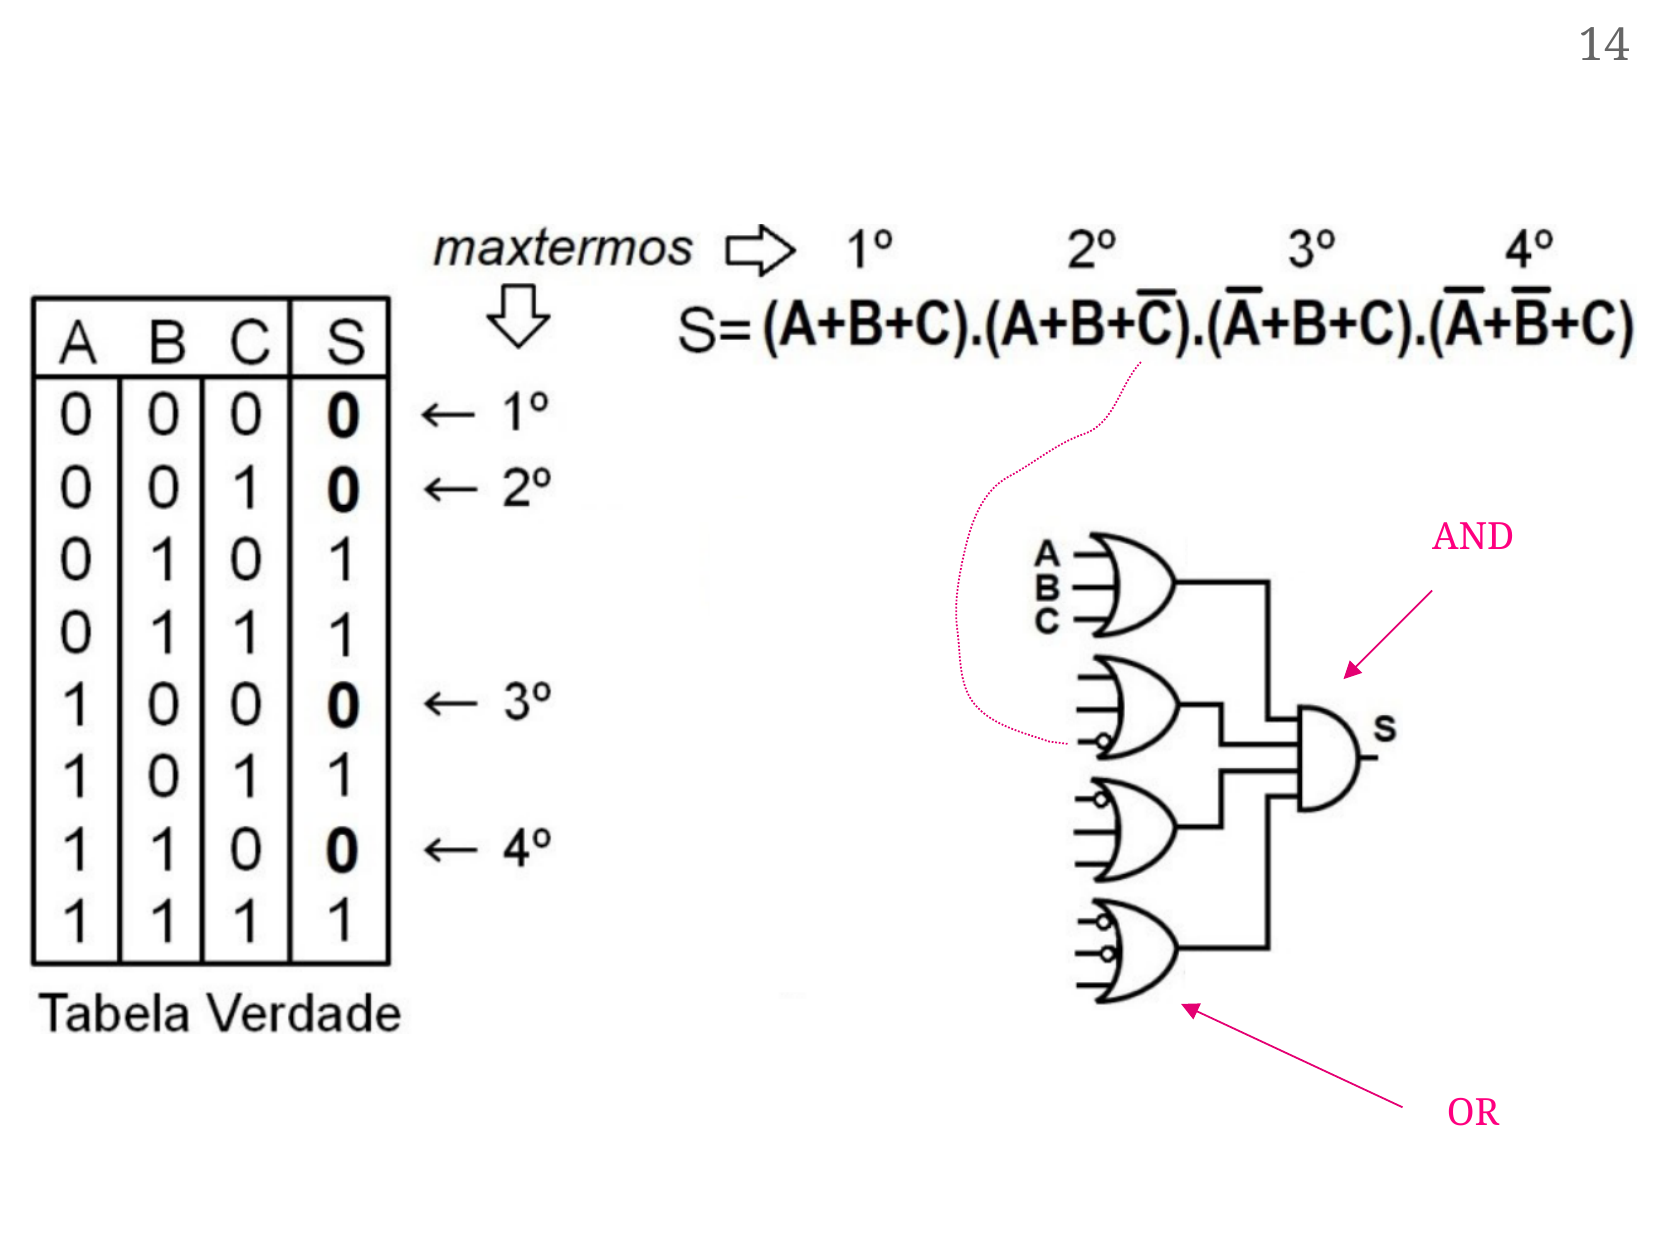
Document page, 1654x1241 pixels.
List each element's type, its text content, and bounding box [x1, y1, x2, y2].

text_box OR [1432, 1077, 1514, 1144]
picture [29, 224, 1637, 1034]
text_box AND [1417, 501, 1530, 568]
